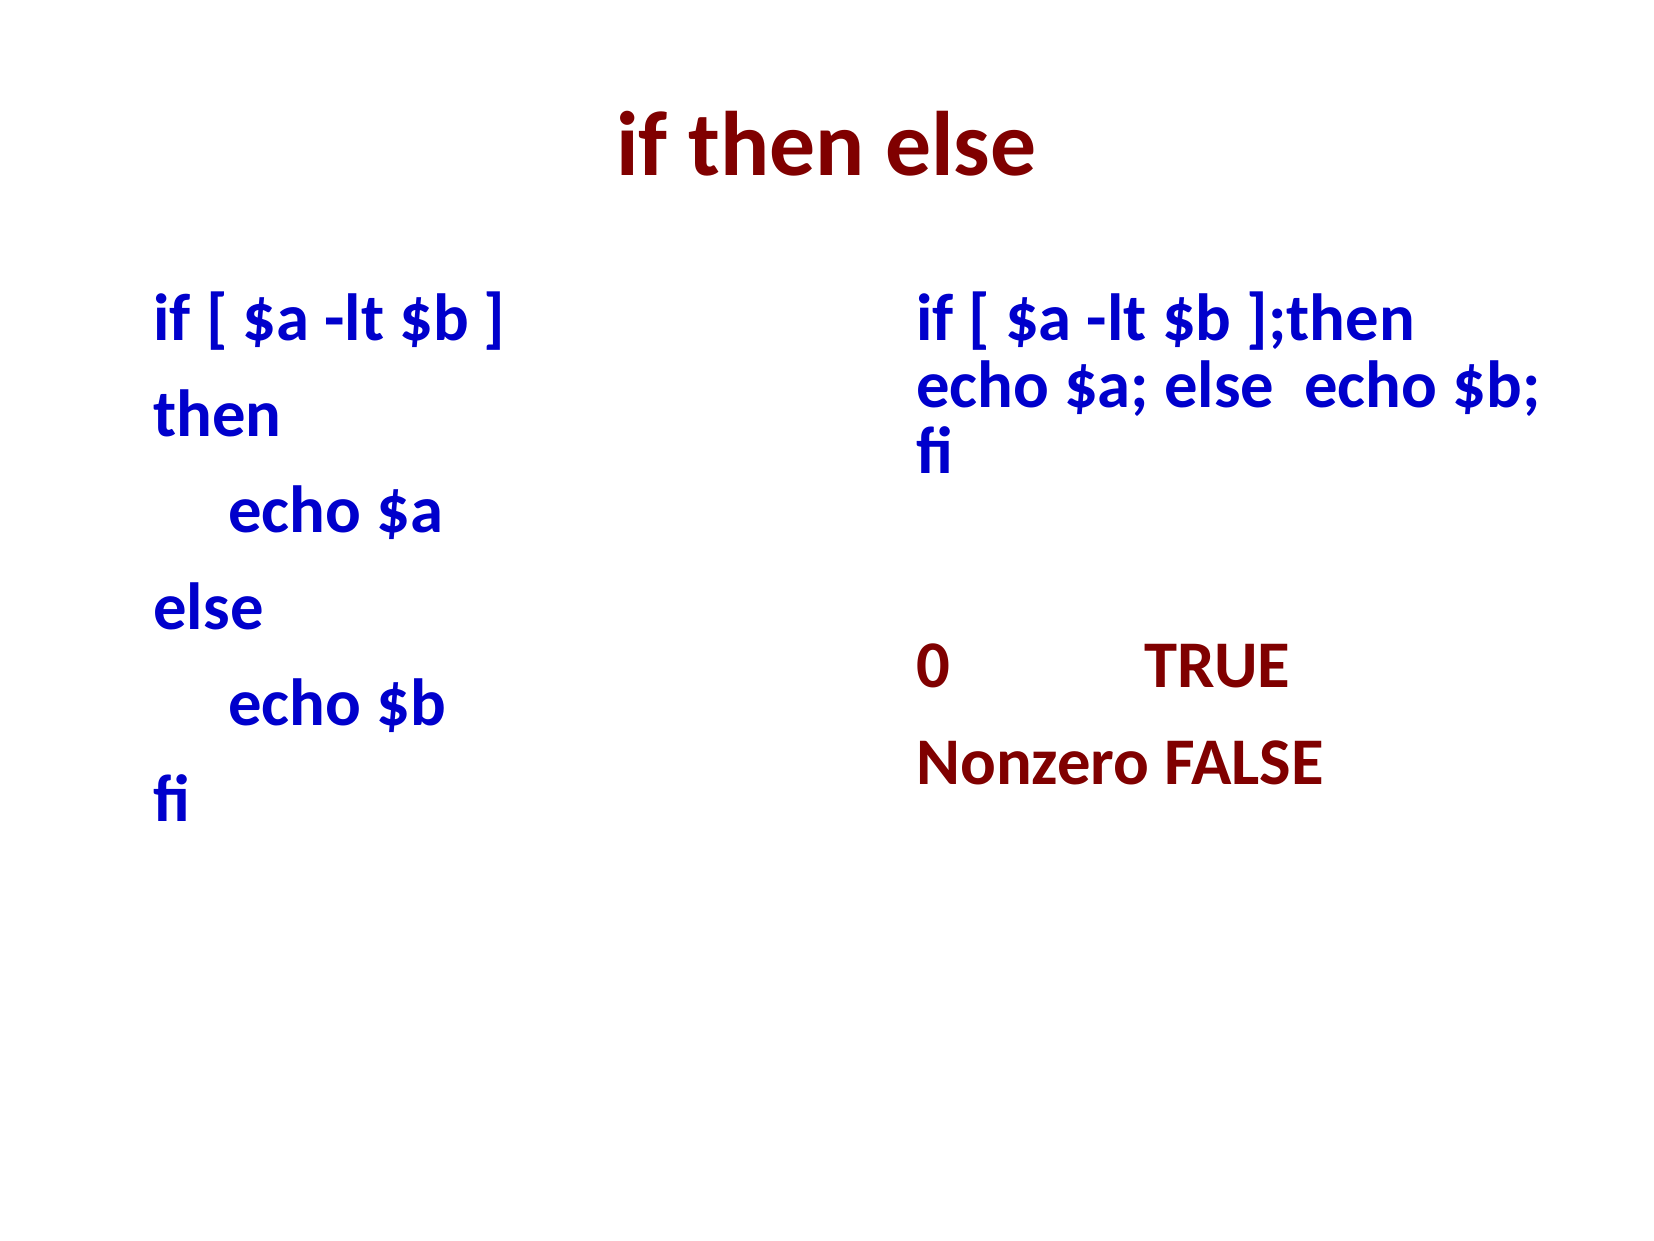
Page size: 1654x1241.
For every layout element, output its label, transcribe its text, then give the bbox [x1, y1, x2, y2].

list if [ $a -lt $b ] then echo $a else echo $b fi [82, 290, 809, 1010]
list if [ $a -lt $b ];then echo $a; else echo $b; fi [845, 290, 1572, 626]
title if then else [82, 49, 1571, 257]
list 0 TRUE Nonzero FALSE [845, 637, 1572, 1010]
